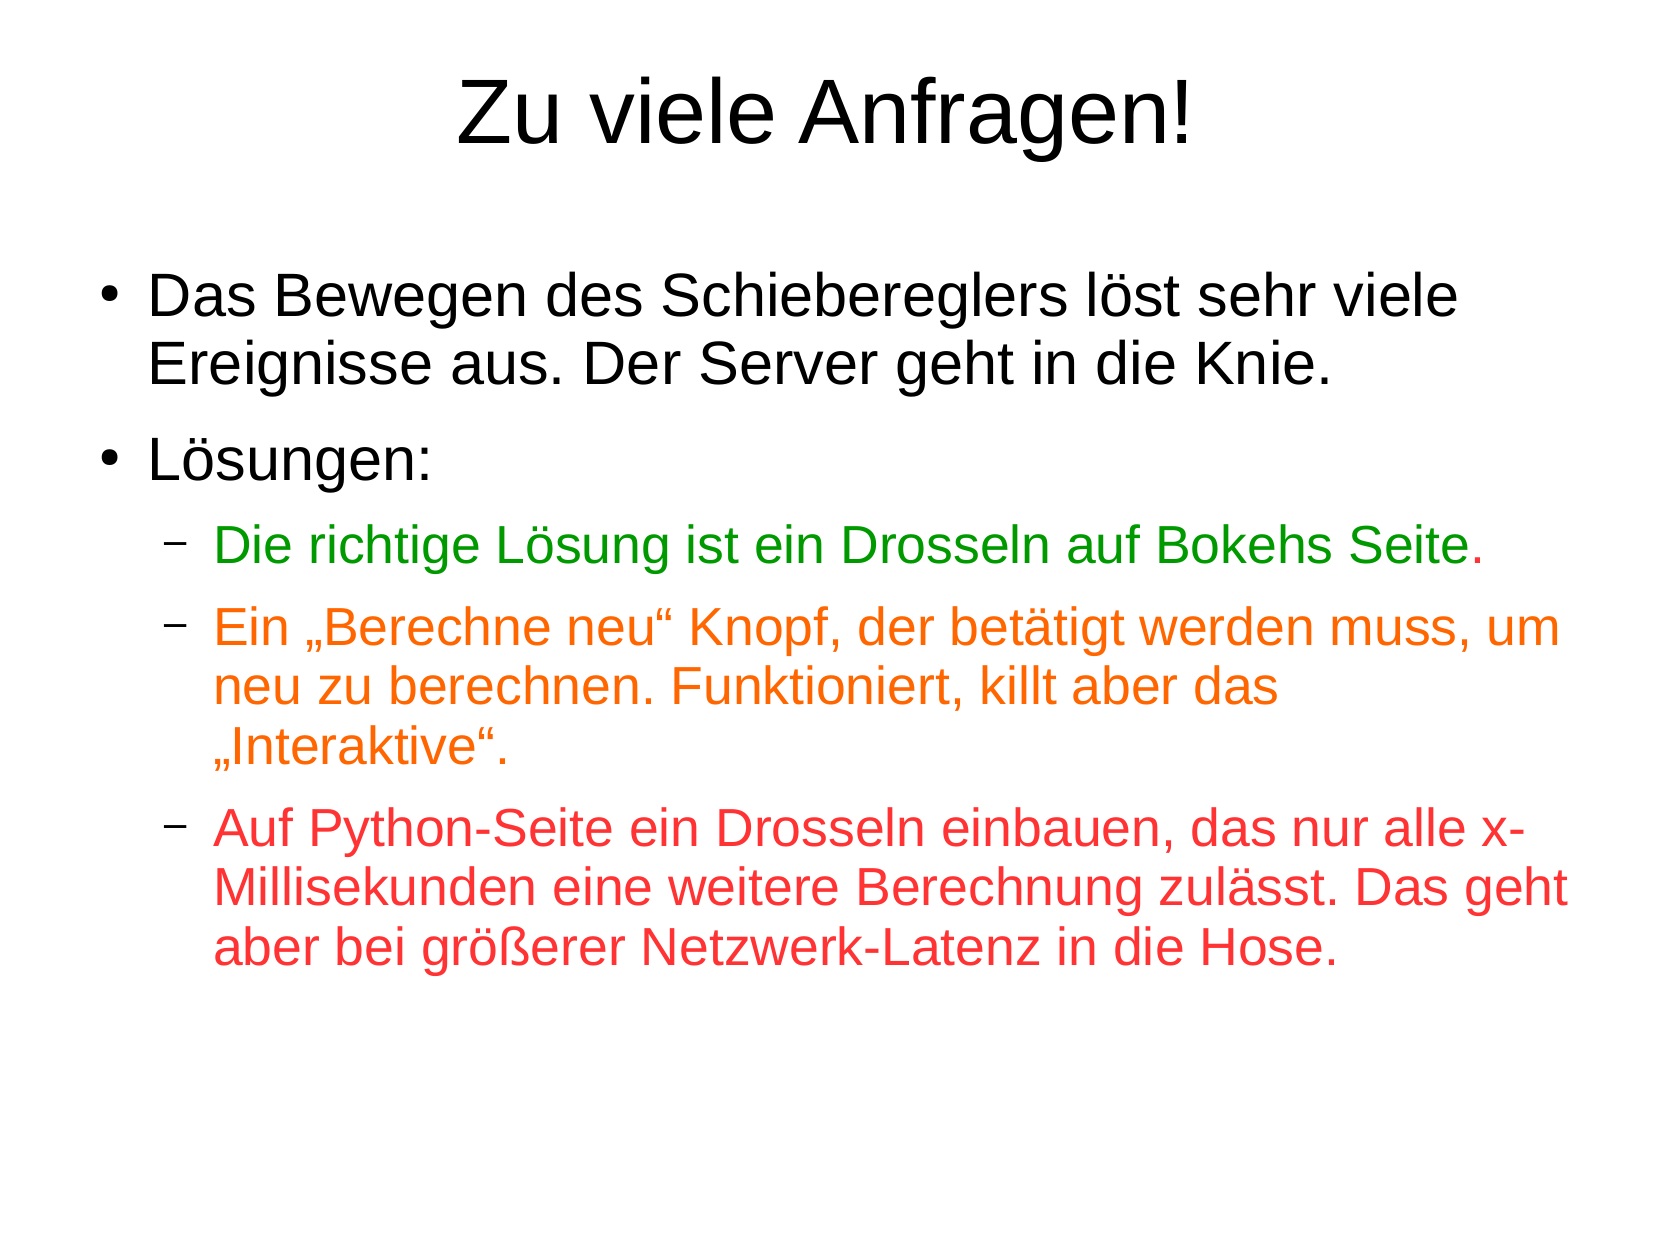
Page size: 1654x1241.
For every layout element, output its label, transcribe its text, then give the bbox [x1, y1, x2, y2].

title Zu viele Anfragen! [82, 8, 1571, 216]
list Das Bewegen des Schiebereglers löst sehr viele Ereignisse aus. Der Server geht in die Knie. Lösungen: Die richtige Lösung ist ein Drosseln auf Bokehs Seite. Ein „Berechne neu“ Knopf, der betätigt werden muss, um neu zu berechnen. Funktioniert, killt aber das „Interaktive“. Auf Python-Seite ein Drosseln einbauen, das nur alle x-Millisekunden eine weitere Berechnung zulässt. Das geht aber bei größerer Netzwerk-Latenz in die Hose. [82, 260, 1571, 1111]
